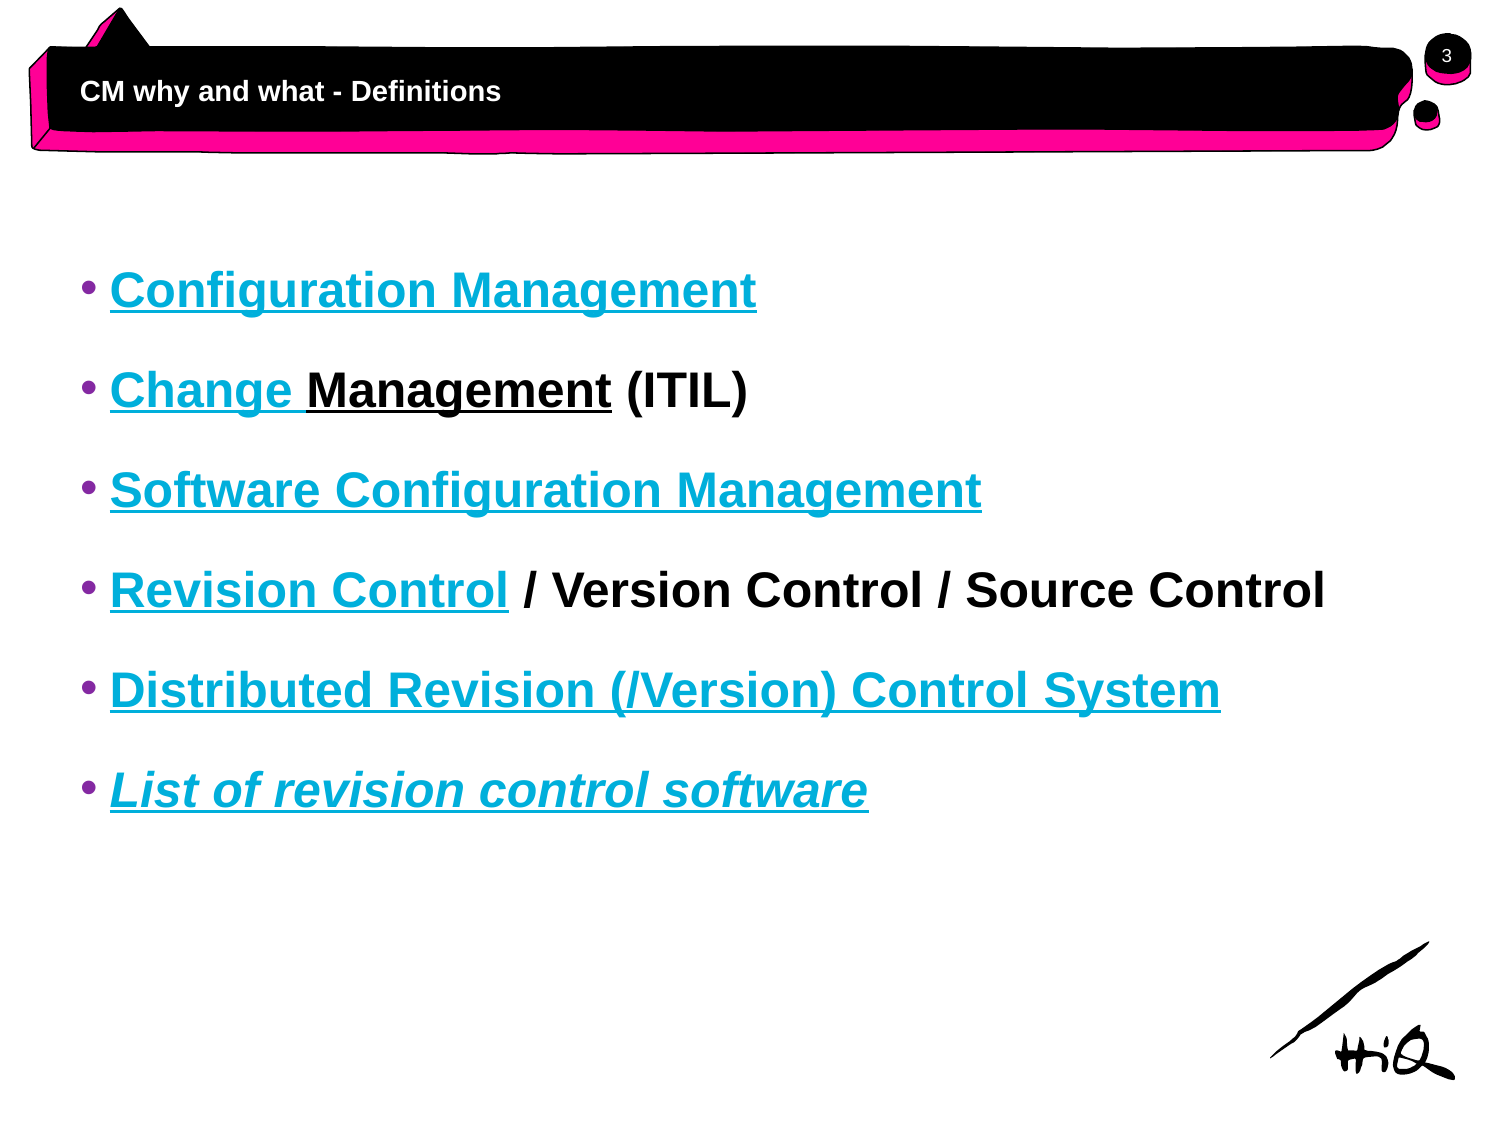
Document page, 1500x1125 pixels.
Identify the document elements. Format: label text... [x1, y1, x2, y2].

list Configuration Management Change Management (ITIL) Software Configuration Management Revision Control / Version Control / Source Control Distributed Revision (/Version) Control System List of revision control software [64, 220, 1365, 929]
title CM why and what - Definitions [64, 54, 1365, 126]
slide_number <number> [1423, 30, 1471, 79]
